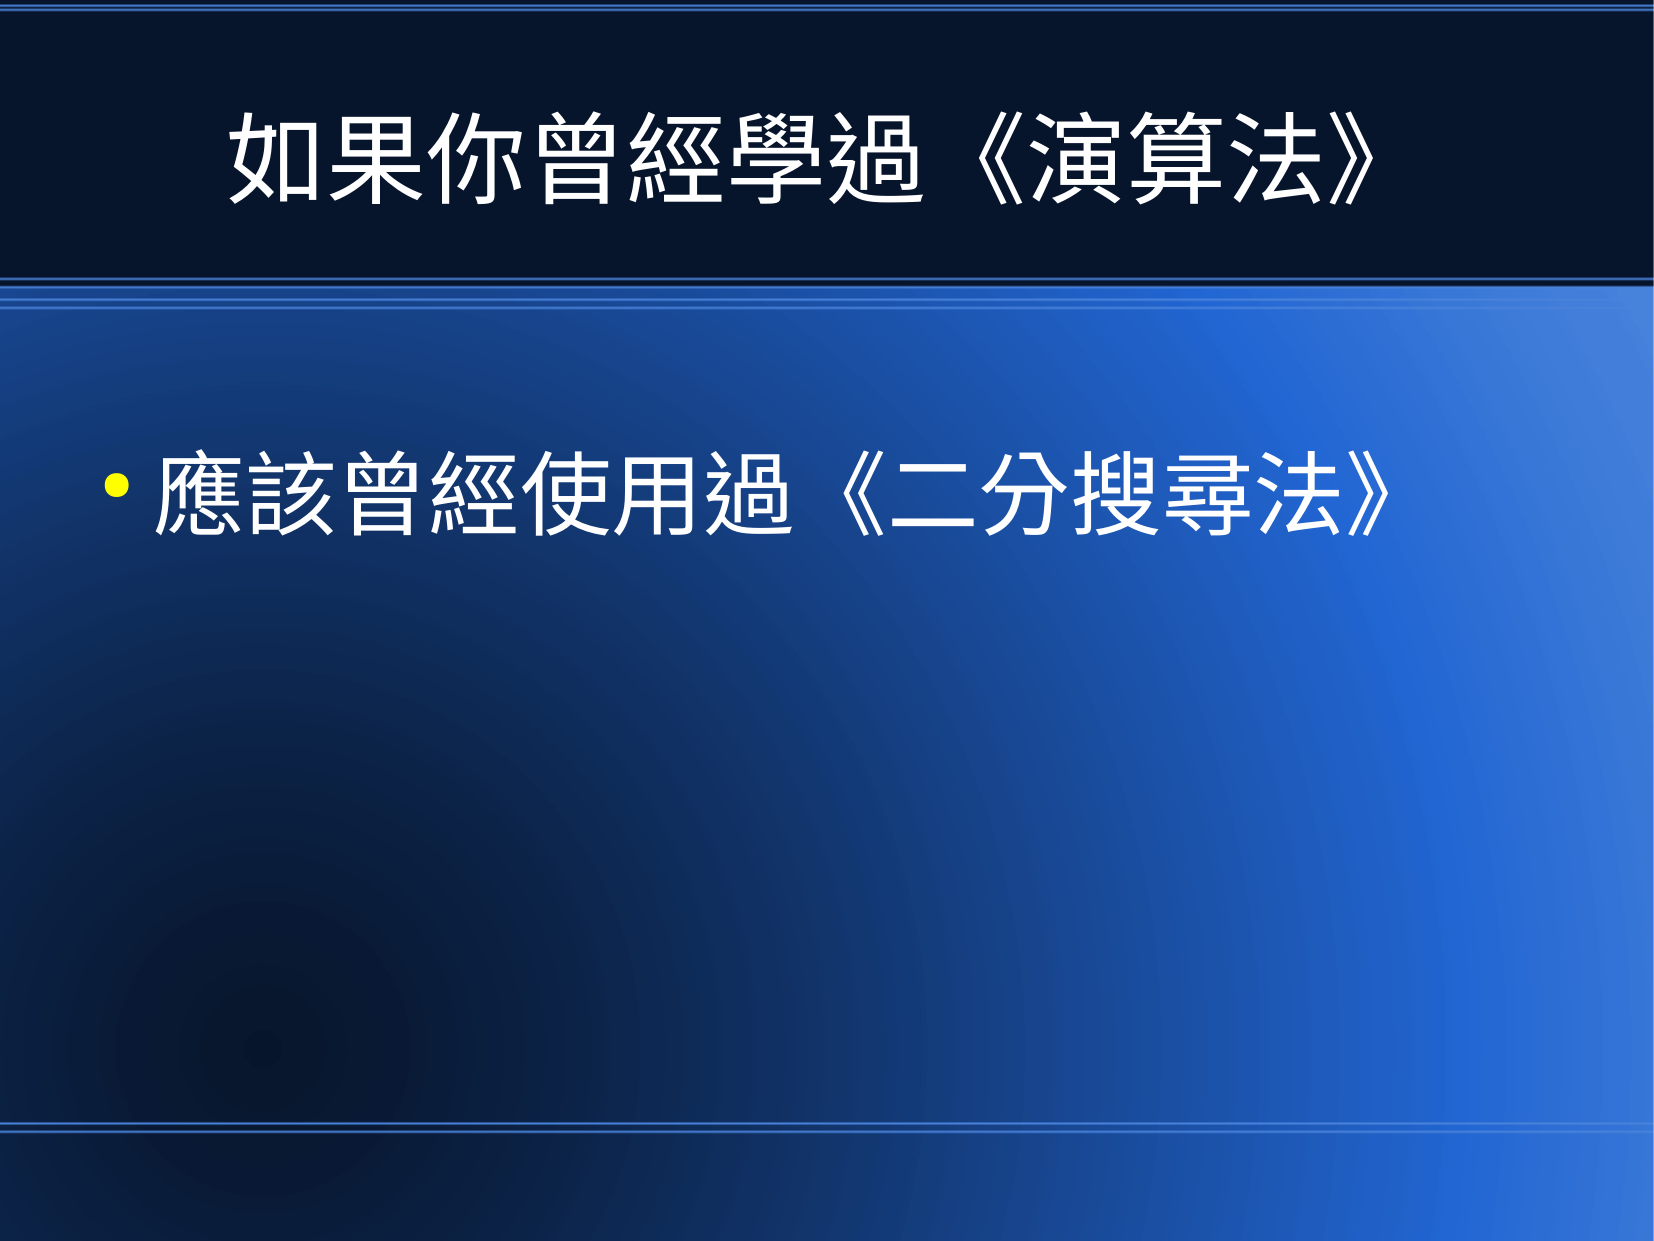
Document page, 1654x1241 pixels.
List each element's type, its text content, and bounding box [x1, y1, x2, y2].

title 如果你曾經學過《演算法》 [82, 49, 1571, 257]
list 應該曾經使用過《二分搜尋法》 [82, 355, 1571, 1241]
picture [0, 0, 1654, 1241]
